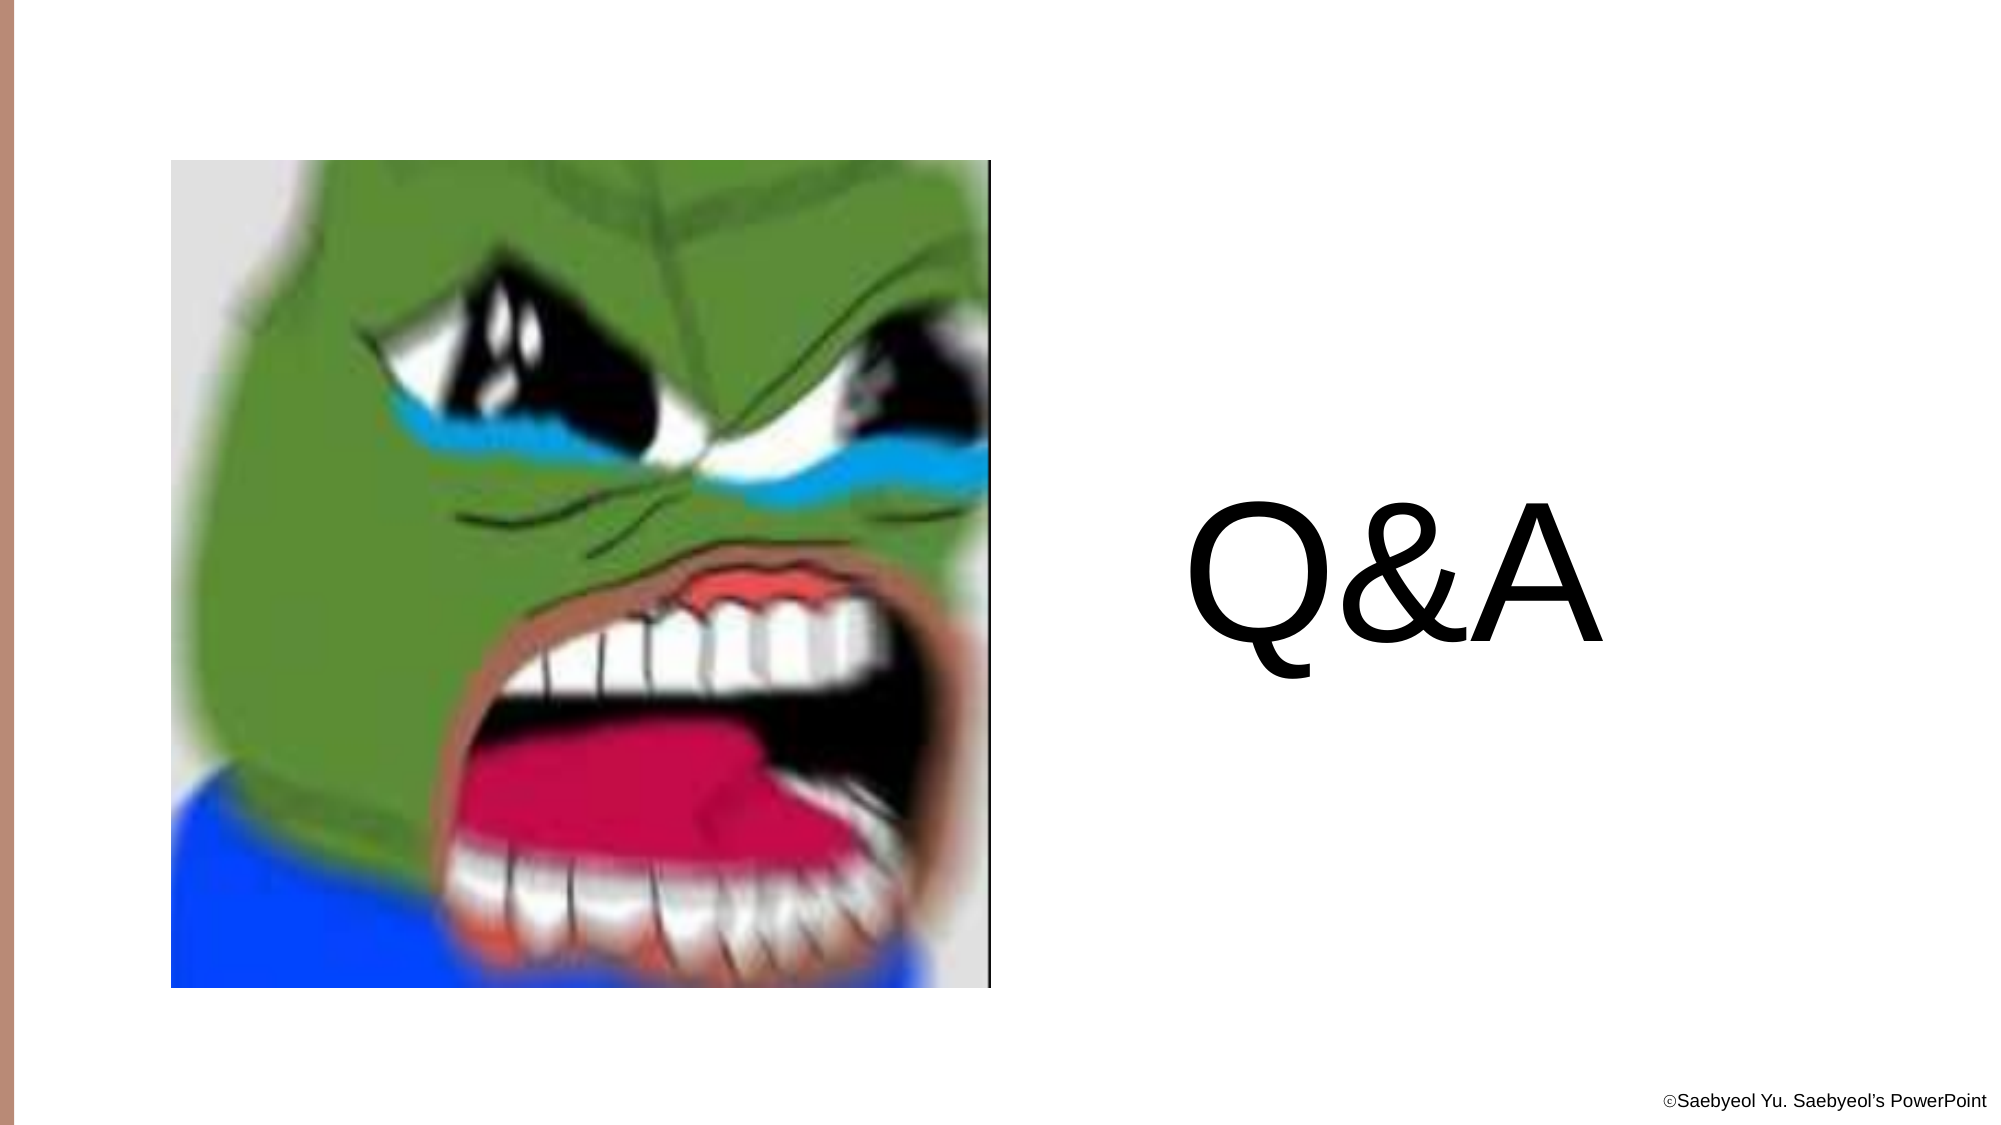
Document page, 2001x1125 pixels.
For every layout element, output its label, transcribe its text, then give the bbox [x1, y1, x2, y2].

picture [171, 160, 991, 988]
text_box [0, 0, 15, 1125]
text_box Q&A [1161, 433, 1624, 689]
